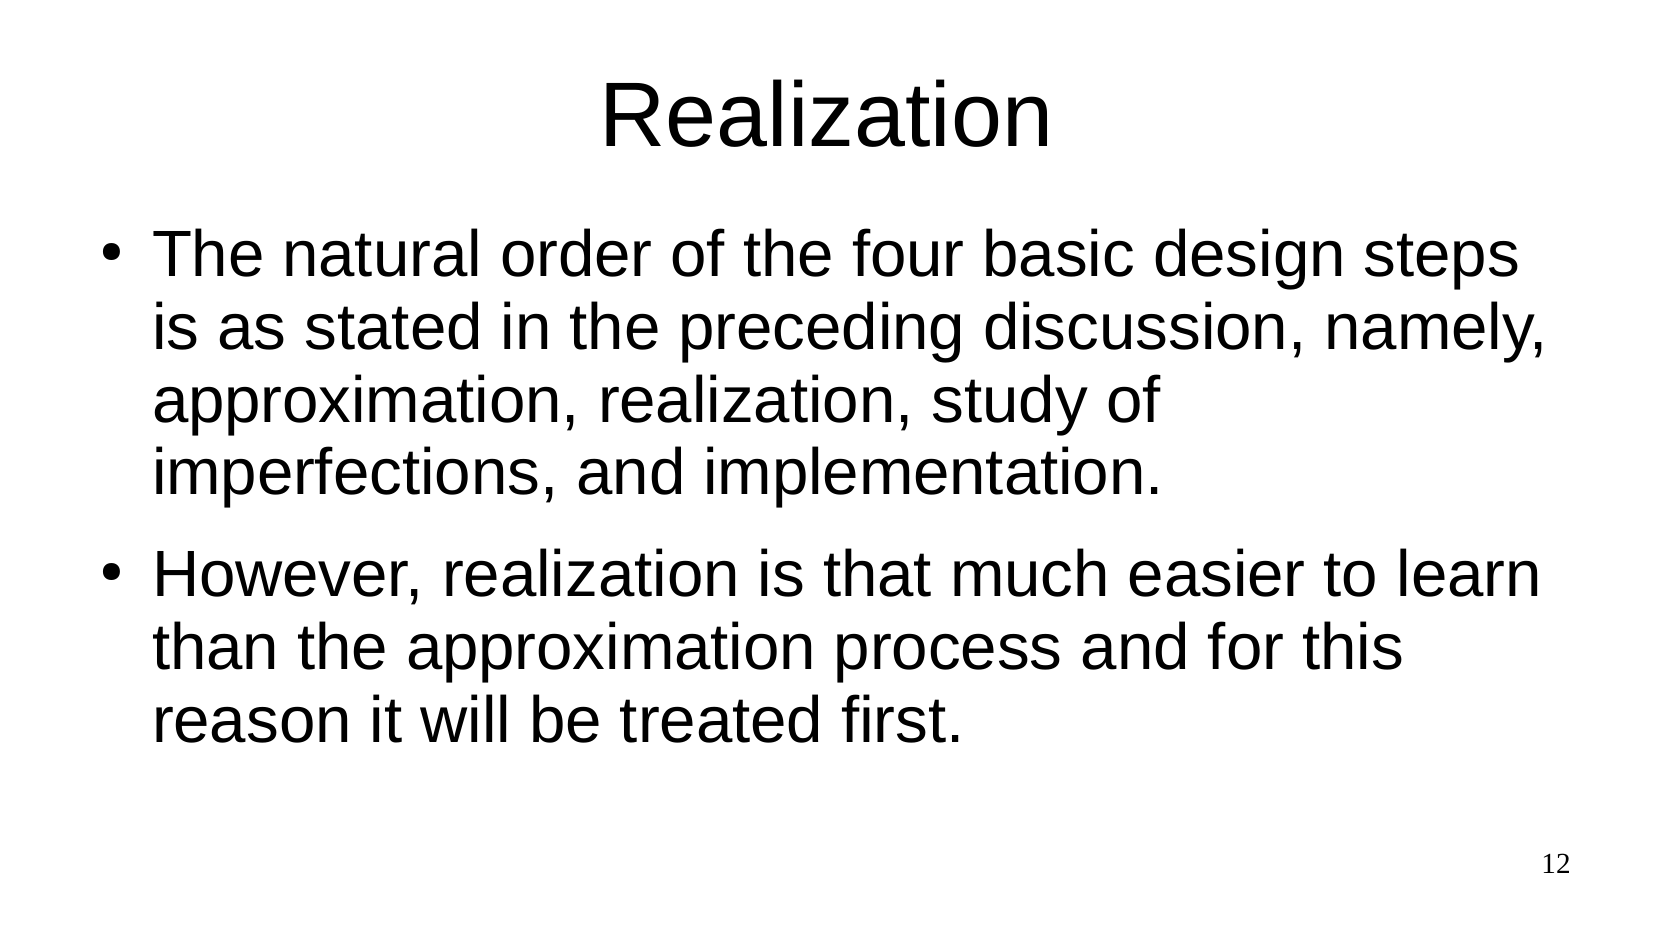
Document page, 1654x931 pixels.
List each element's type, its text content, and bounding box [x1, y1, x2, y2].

list The natural order of the four basic design steps is as stated in the preceding discussion, namely, approximation, realization, study of imperfections, and implementation. However, realization is that much easier to learn than the approximation process and for this reason it will be treated ﬁrst. [82, 217, 1571, 758]
title Realization [82, 37, 1571, 193]
